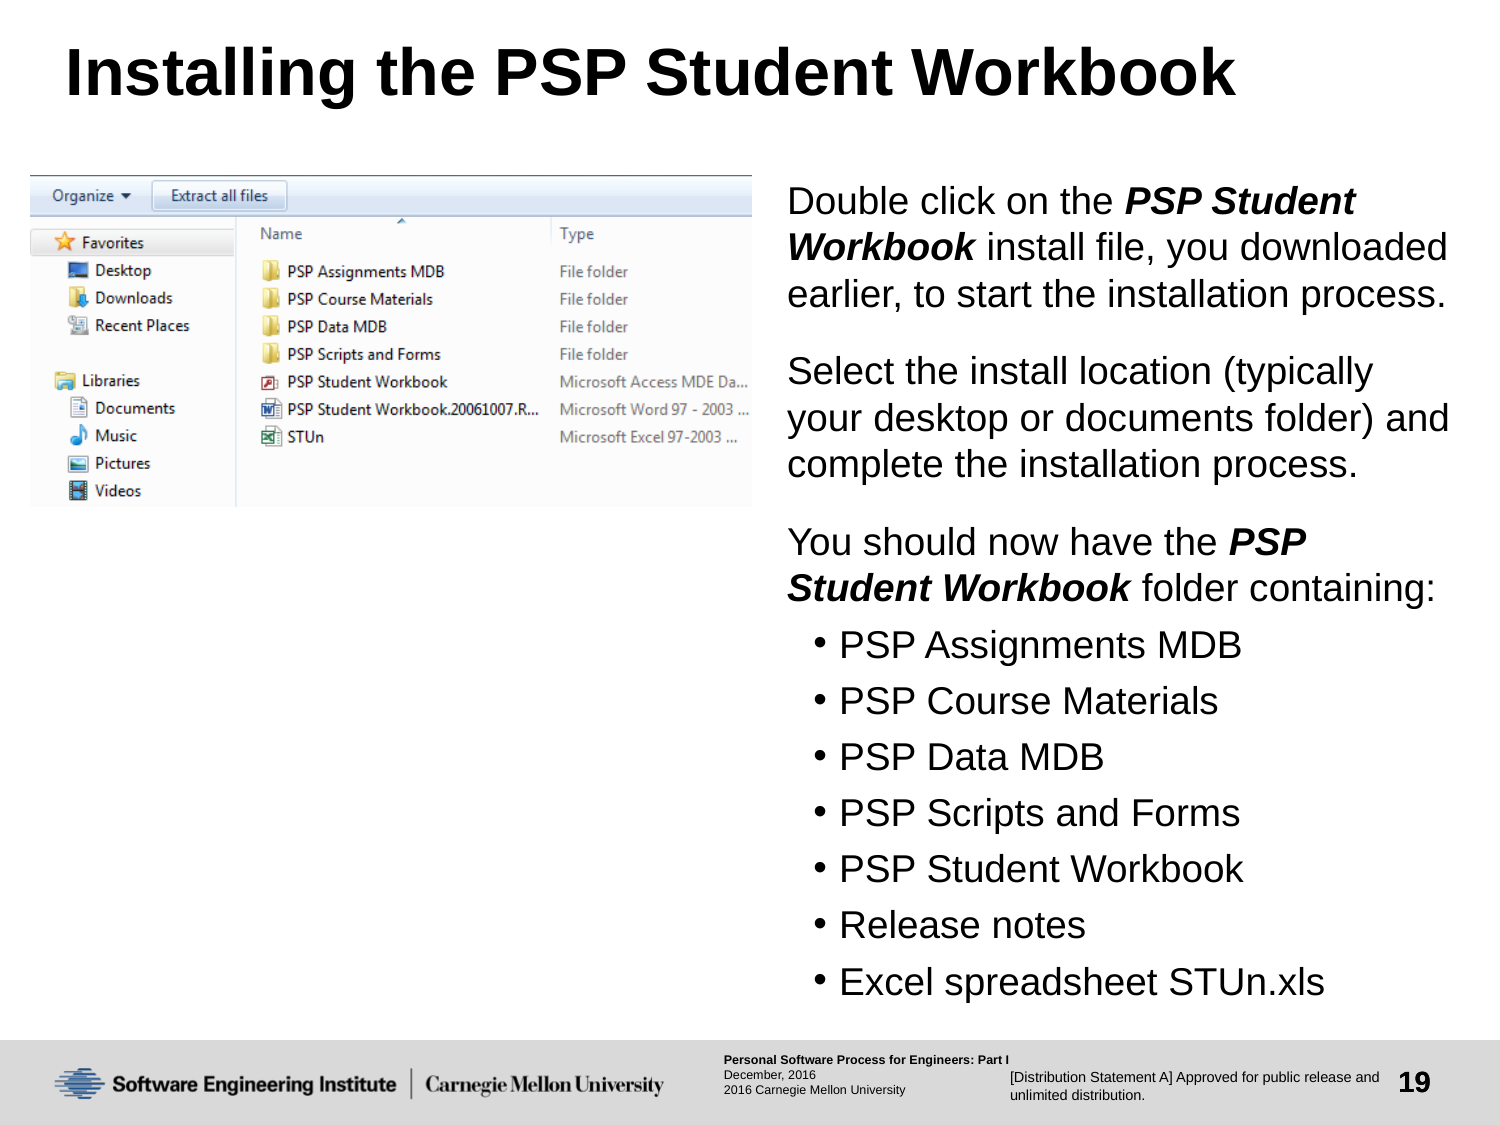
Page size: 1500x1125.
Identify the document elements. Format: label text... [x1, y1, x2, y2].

picture [46, 1061, 673, 1104]
picture [30, 175, 752, 507]
title Installing the PSP Student Workbook [65, 37, 1313, 148]
list Double click on the PSP Student Workbook install file, you downloaded earlier, to start the installation process. Select the install location (typically your desktop or documents folder) and complete the installation process. You should now have the PSP Student Workbook folder containing: PSP Assignments MDB PSP Course Materials PSP Data MDB PSP Scripts and Forms PSP Student Workbook Release notes Excel spreadsheet STUn.xls [787, 175, 1455, 1023]
